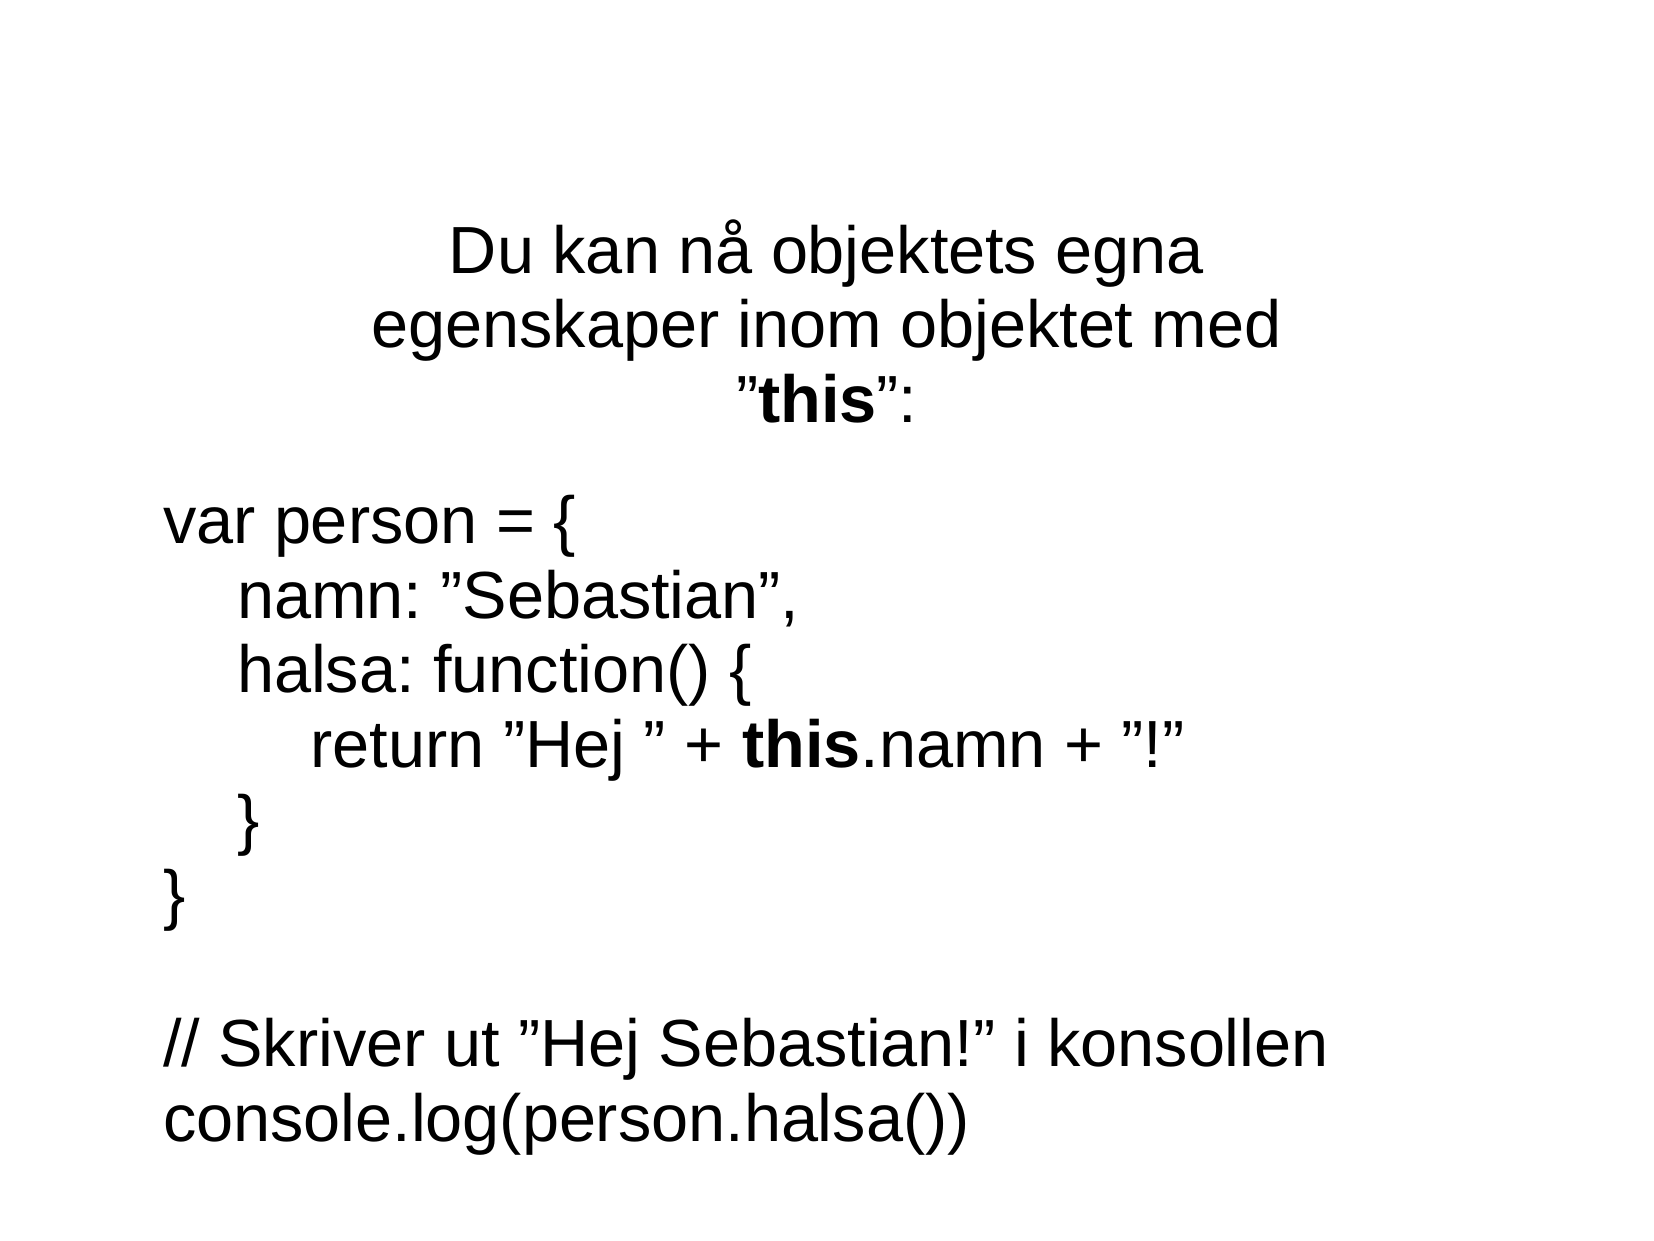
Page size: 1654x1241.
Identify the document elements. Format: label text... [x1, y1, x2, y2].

text_box var person = { namn: ”Sebastian”, halsa: function() { return ”Hej ” + this.namn + ”!” } } // Skriver ut ”Hej Sebastian!” i konsollen console.log(person.halsa()) [148, 475, 1512, 1164]
subtitle Du kan nå objektets egna egenskaper inom objektet med ”this”: [330, 212, 1323, 475]
